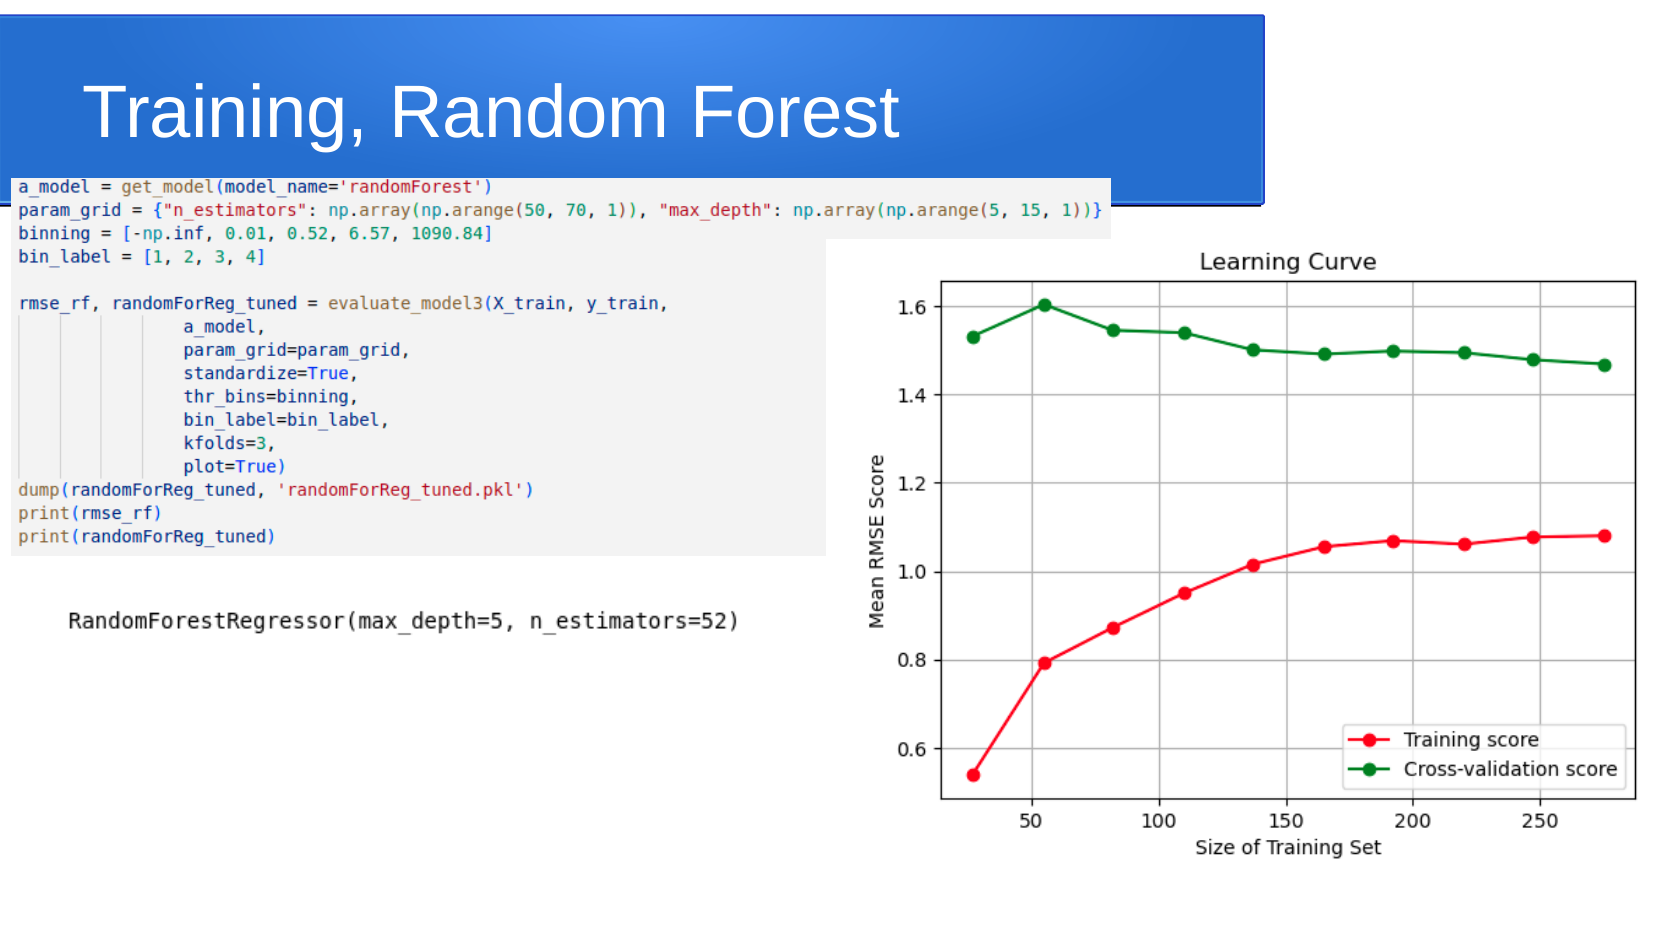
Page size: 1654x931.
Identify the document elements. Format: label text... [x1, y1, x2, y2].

picture [11, 178, 1654, 875]
title Training, Random Forest [82, 35, 1235, 189]
picture [53, 602, 780, 654]
